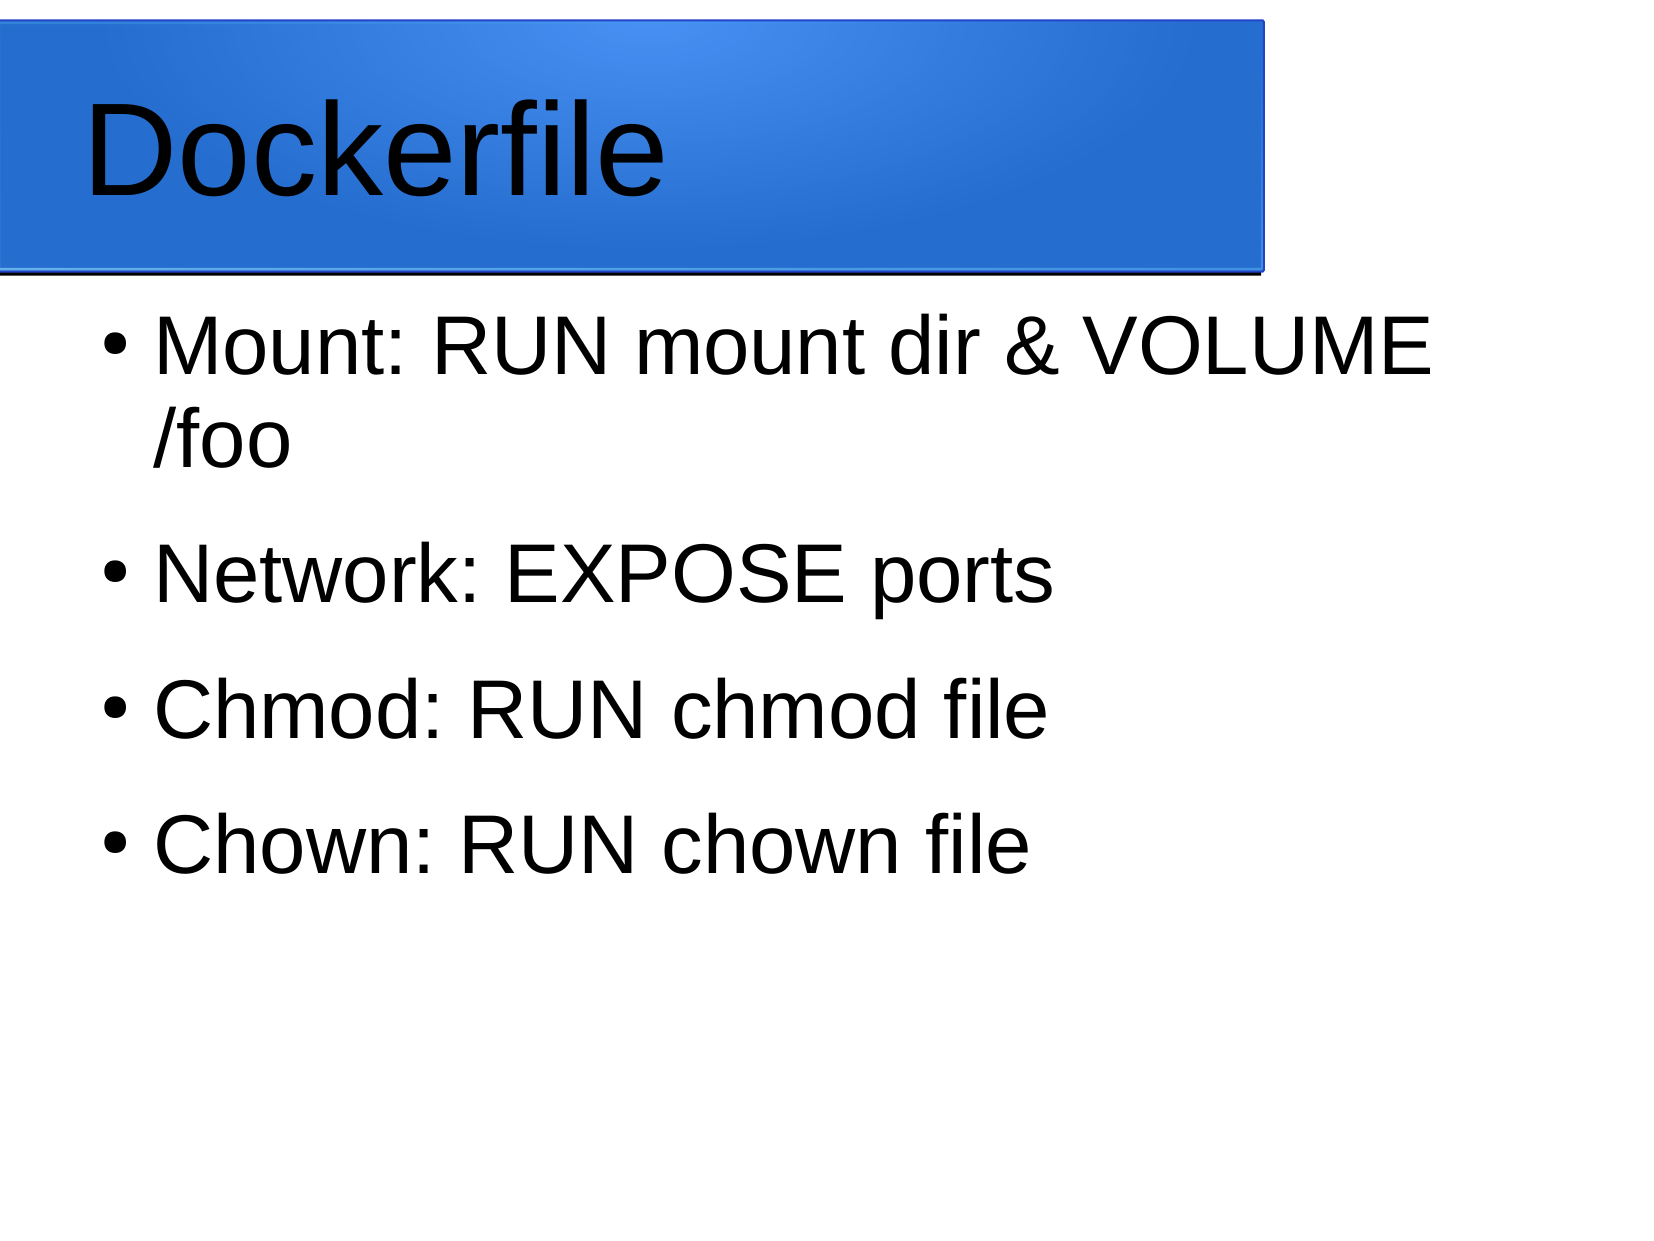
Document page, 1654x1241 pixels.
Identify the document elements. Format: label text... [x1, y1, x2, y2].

title Dockerfile [82, 47, 1235, 252]
list Mount: RUN mount dir & VOLUME /foo Network: EXPOSE ports Chmod: RUN chmod file Chown: RUN chown file [82, 299, 1571, 1019]
